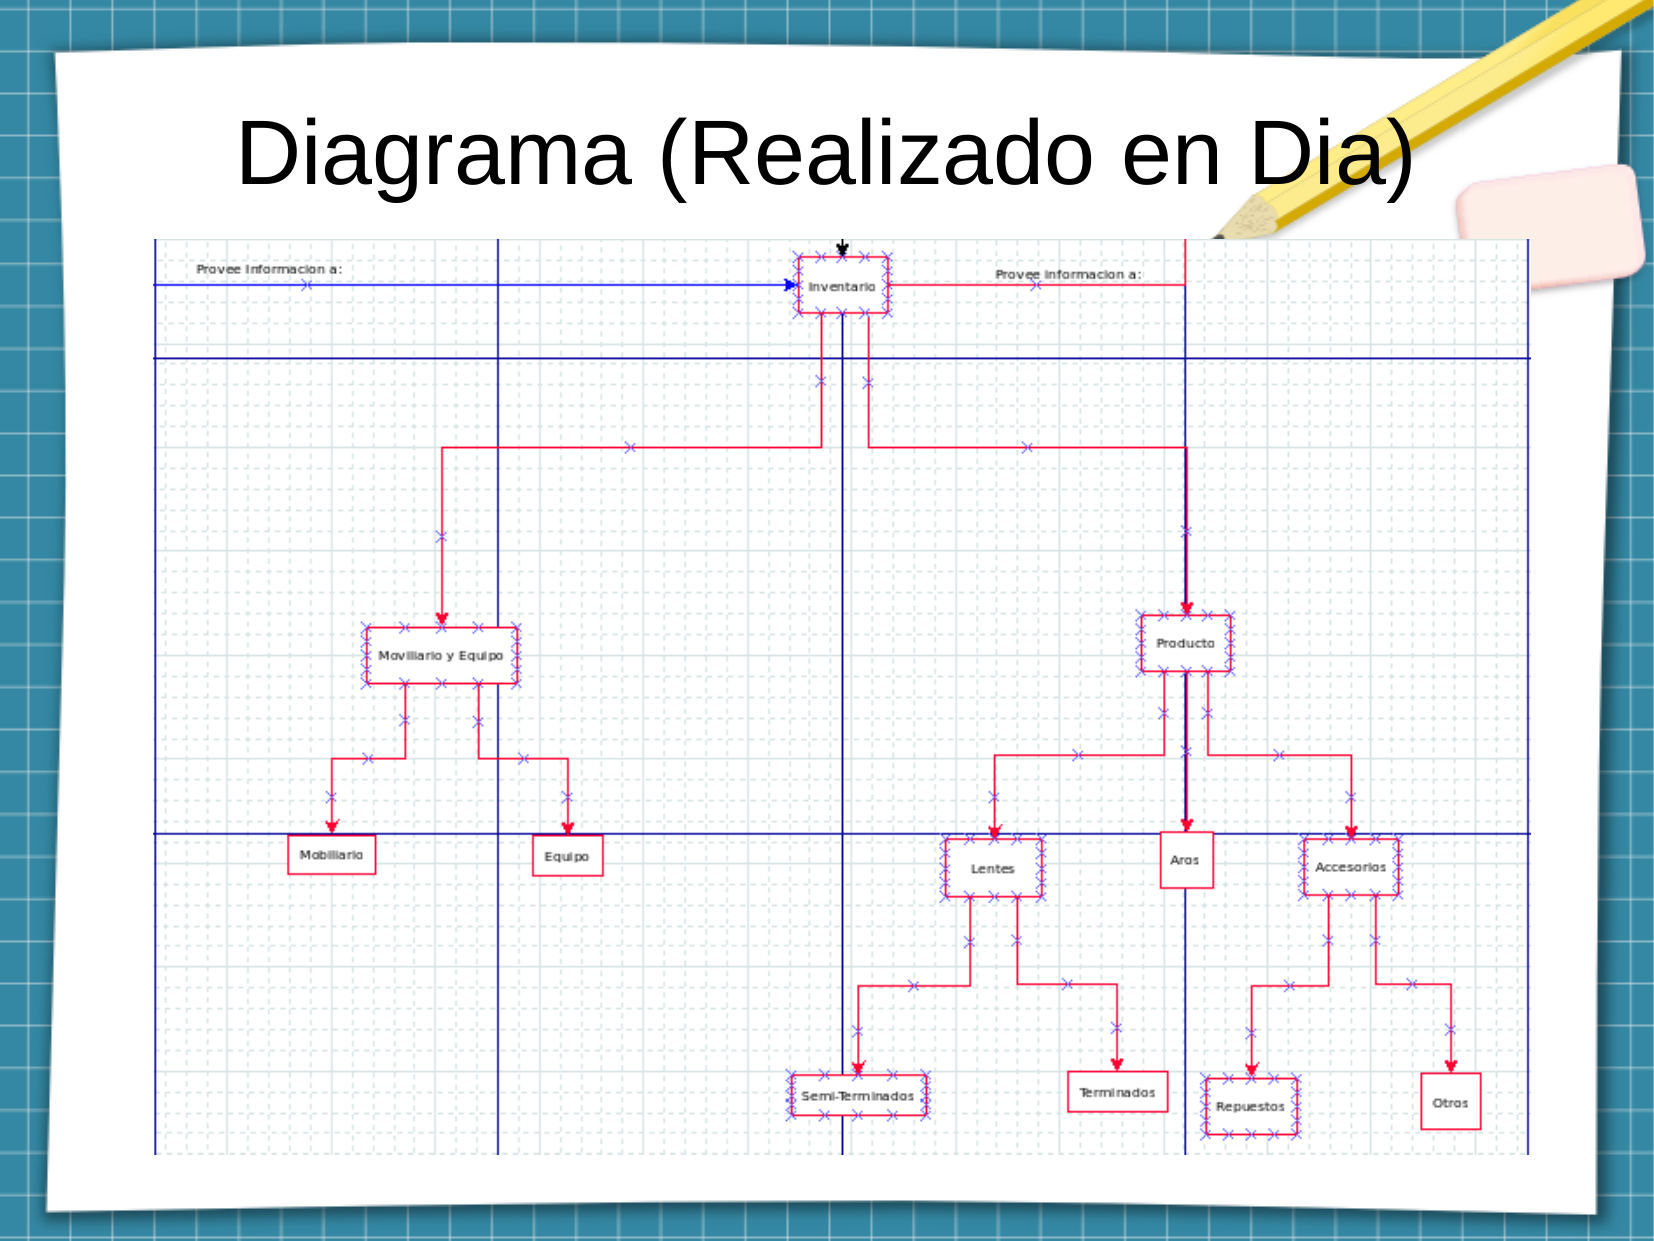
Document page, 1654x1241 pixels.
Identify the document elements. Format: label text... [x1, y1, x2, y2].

title Diagrama (Realizado en Dia) [82, 49, 1571, 257]
picture [0, 0, 1654, 1241]
